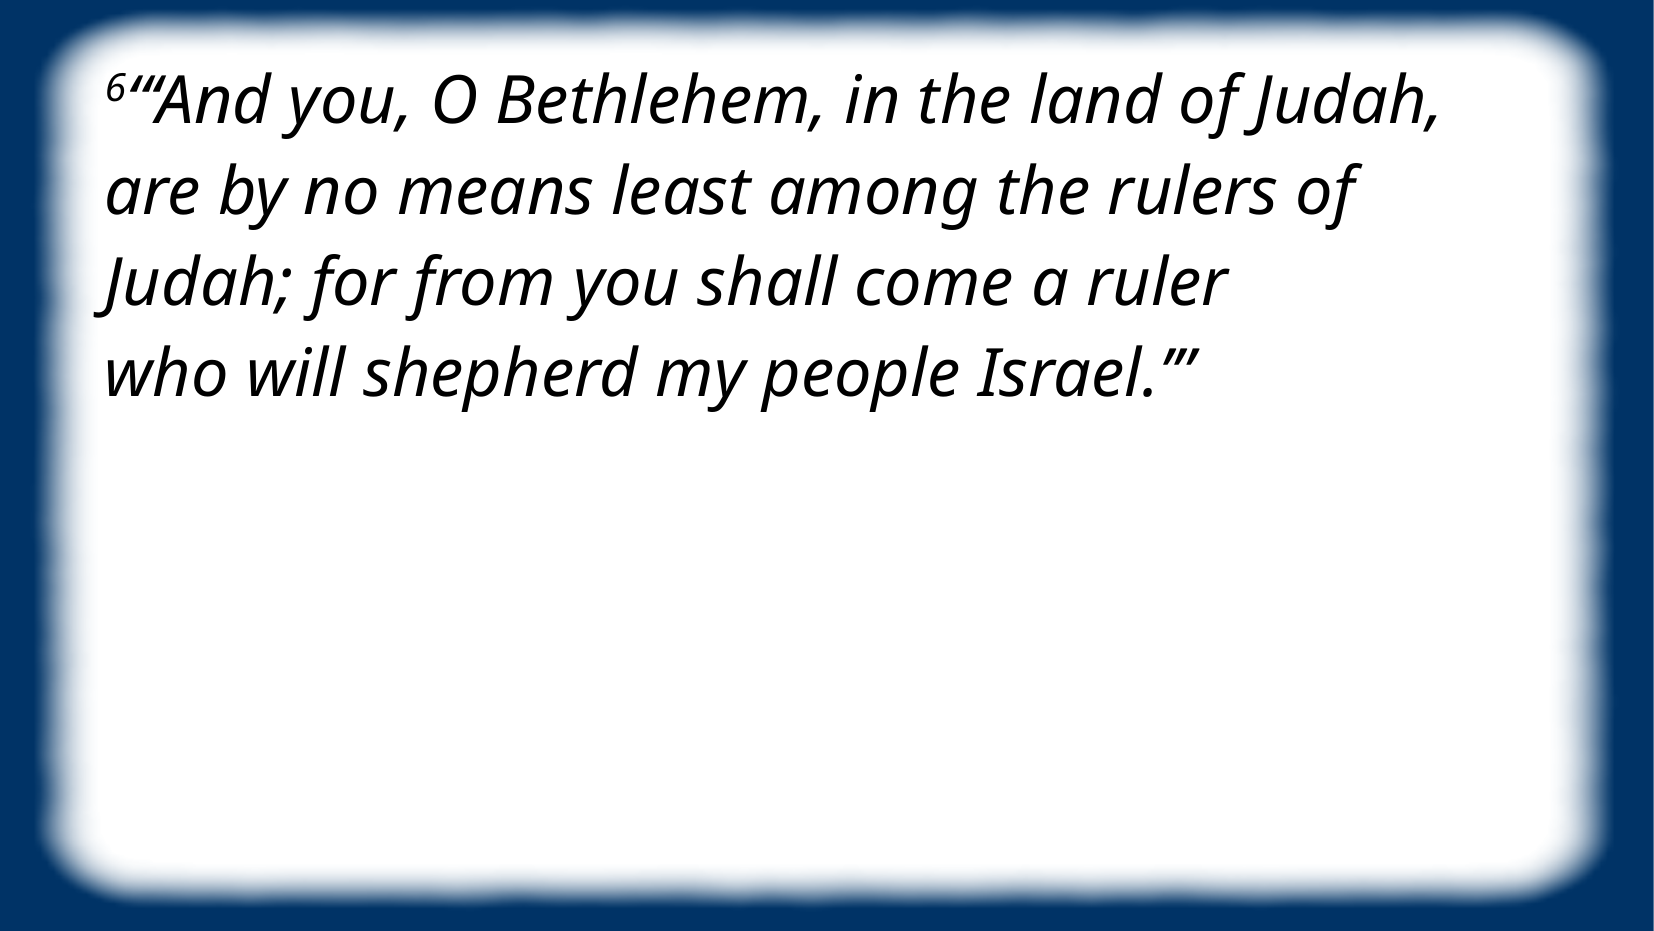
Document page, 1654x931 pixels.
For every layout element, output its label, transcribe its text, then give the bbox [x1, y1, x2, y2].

picture [0, 0, 1654, 931]
text_box 6“‘And you, O Bethlehem, in the land of Judah, are by no means least among the rulers of Judah; for from you shall come a ruler who will shepherd my people Israel.’” [90, 45, 1561, 415]
